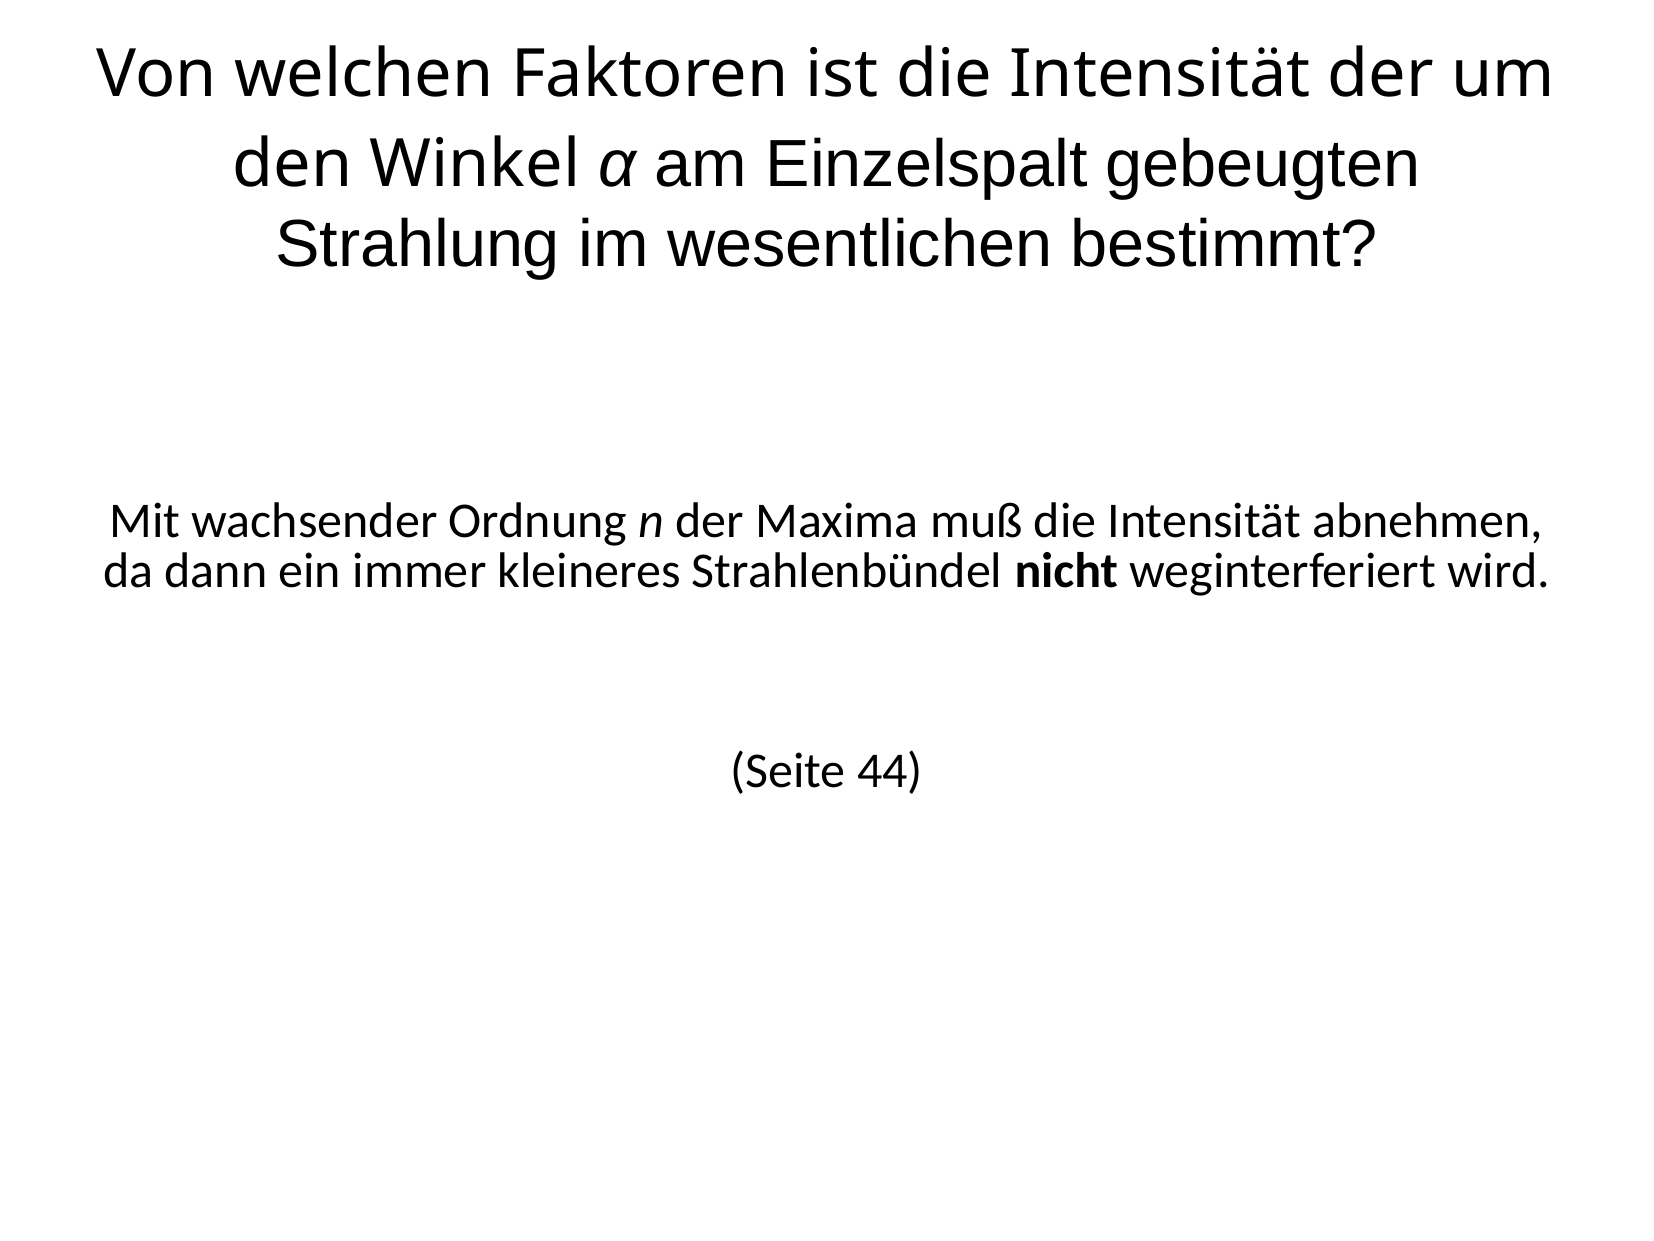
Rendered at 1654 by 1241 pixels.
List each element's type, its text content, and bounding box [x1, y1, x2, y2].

title Von welchen Faktoren ist die Intensität der um den Winkel α am Einzelspalt gebeugten Strahlung im wesentlichen bestimmt? [82, 26, 1571, 280]
subtitle Mit wachsender Ordnung n der Maxima muß die Intensität abnehmen, da dann ein immer kleineres Strahlenbündel nicht weginterferiert wird. Zudem ist die Intensität proportional zur Spaltbreite d. (Seite 44) [82, 290, 1571, 1010]
